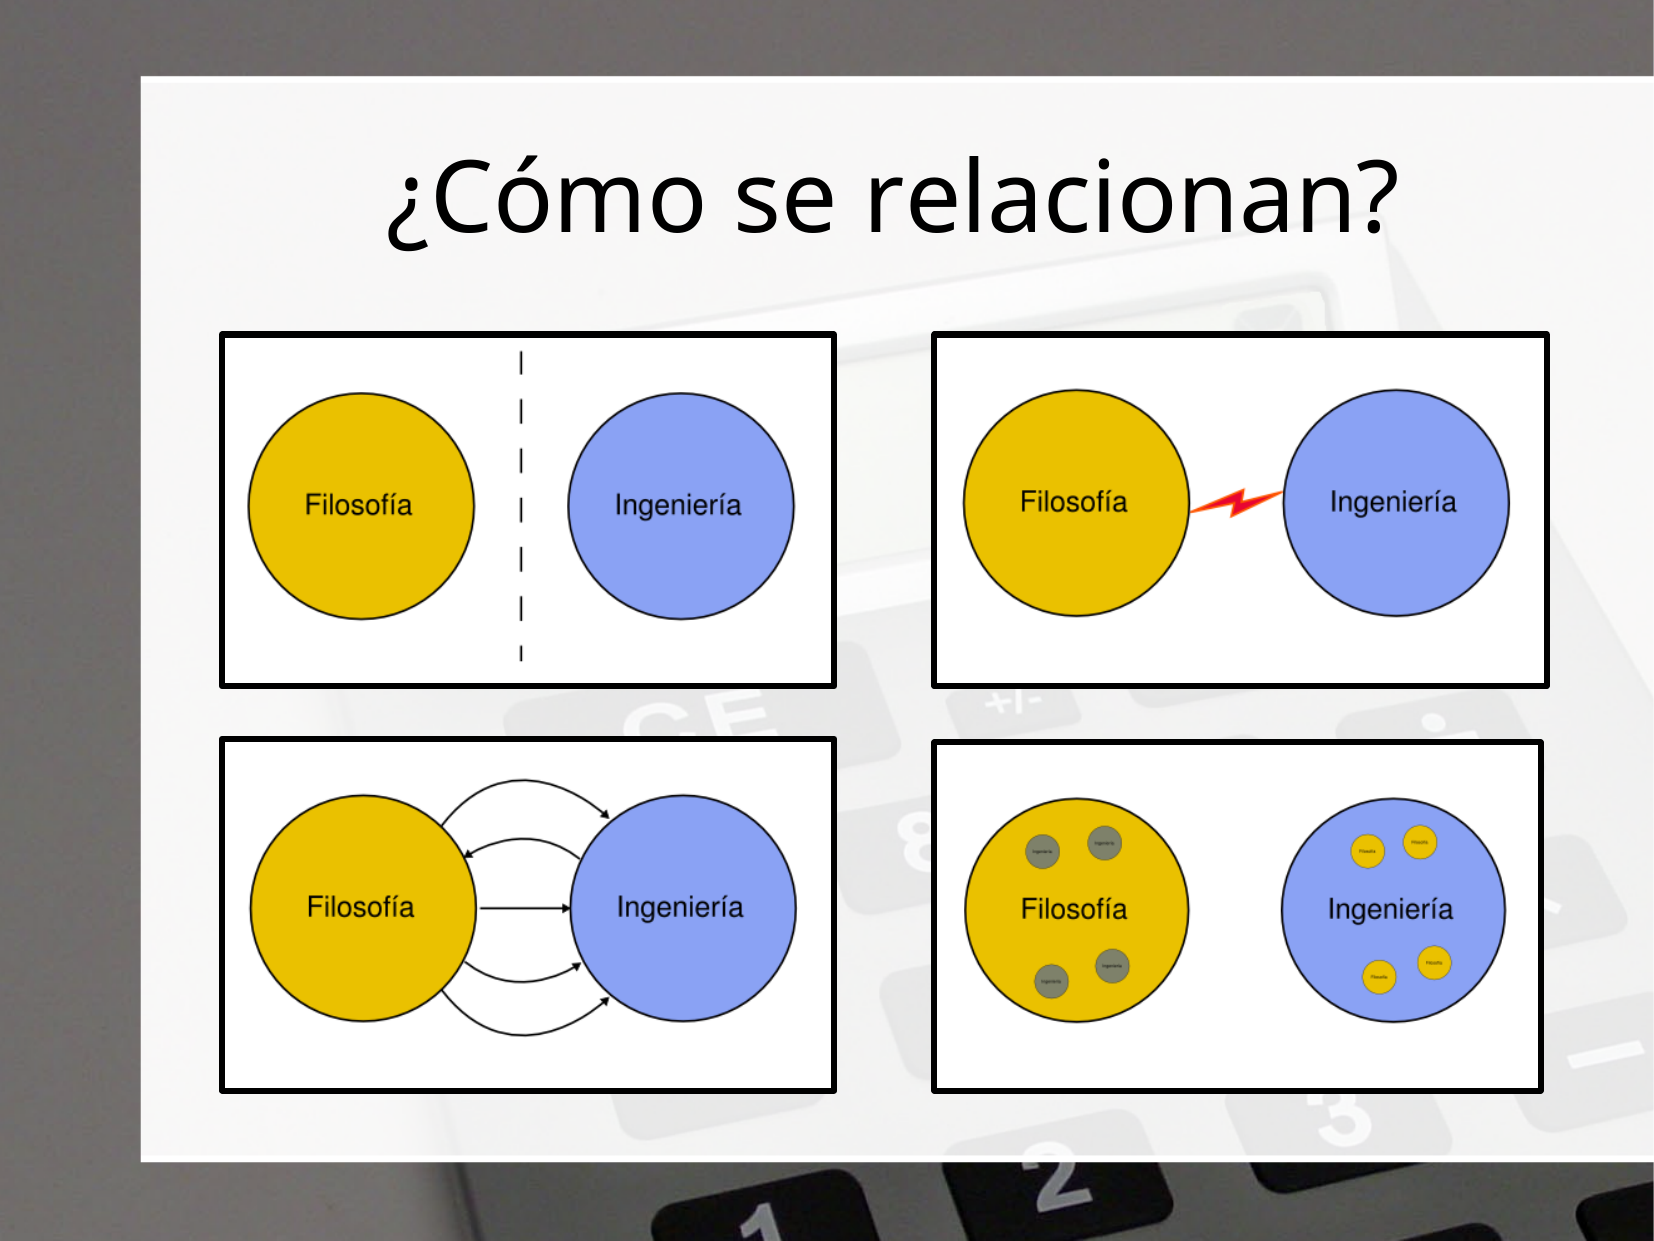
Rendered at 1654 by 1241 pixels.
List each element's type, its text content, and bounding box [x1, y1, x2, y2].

picture [0, 0, 1654, 1241]
title ¿Cómo se relacionan? [150, 89, 1639, 297]
